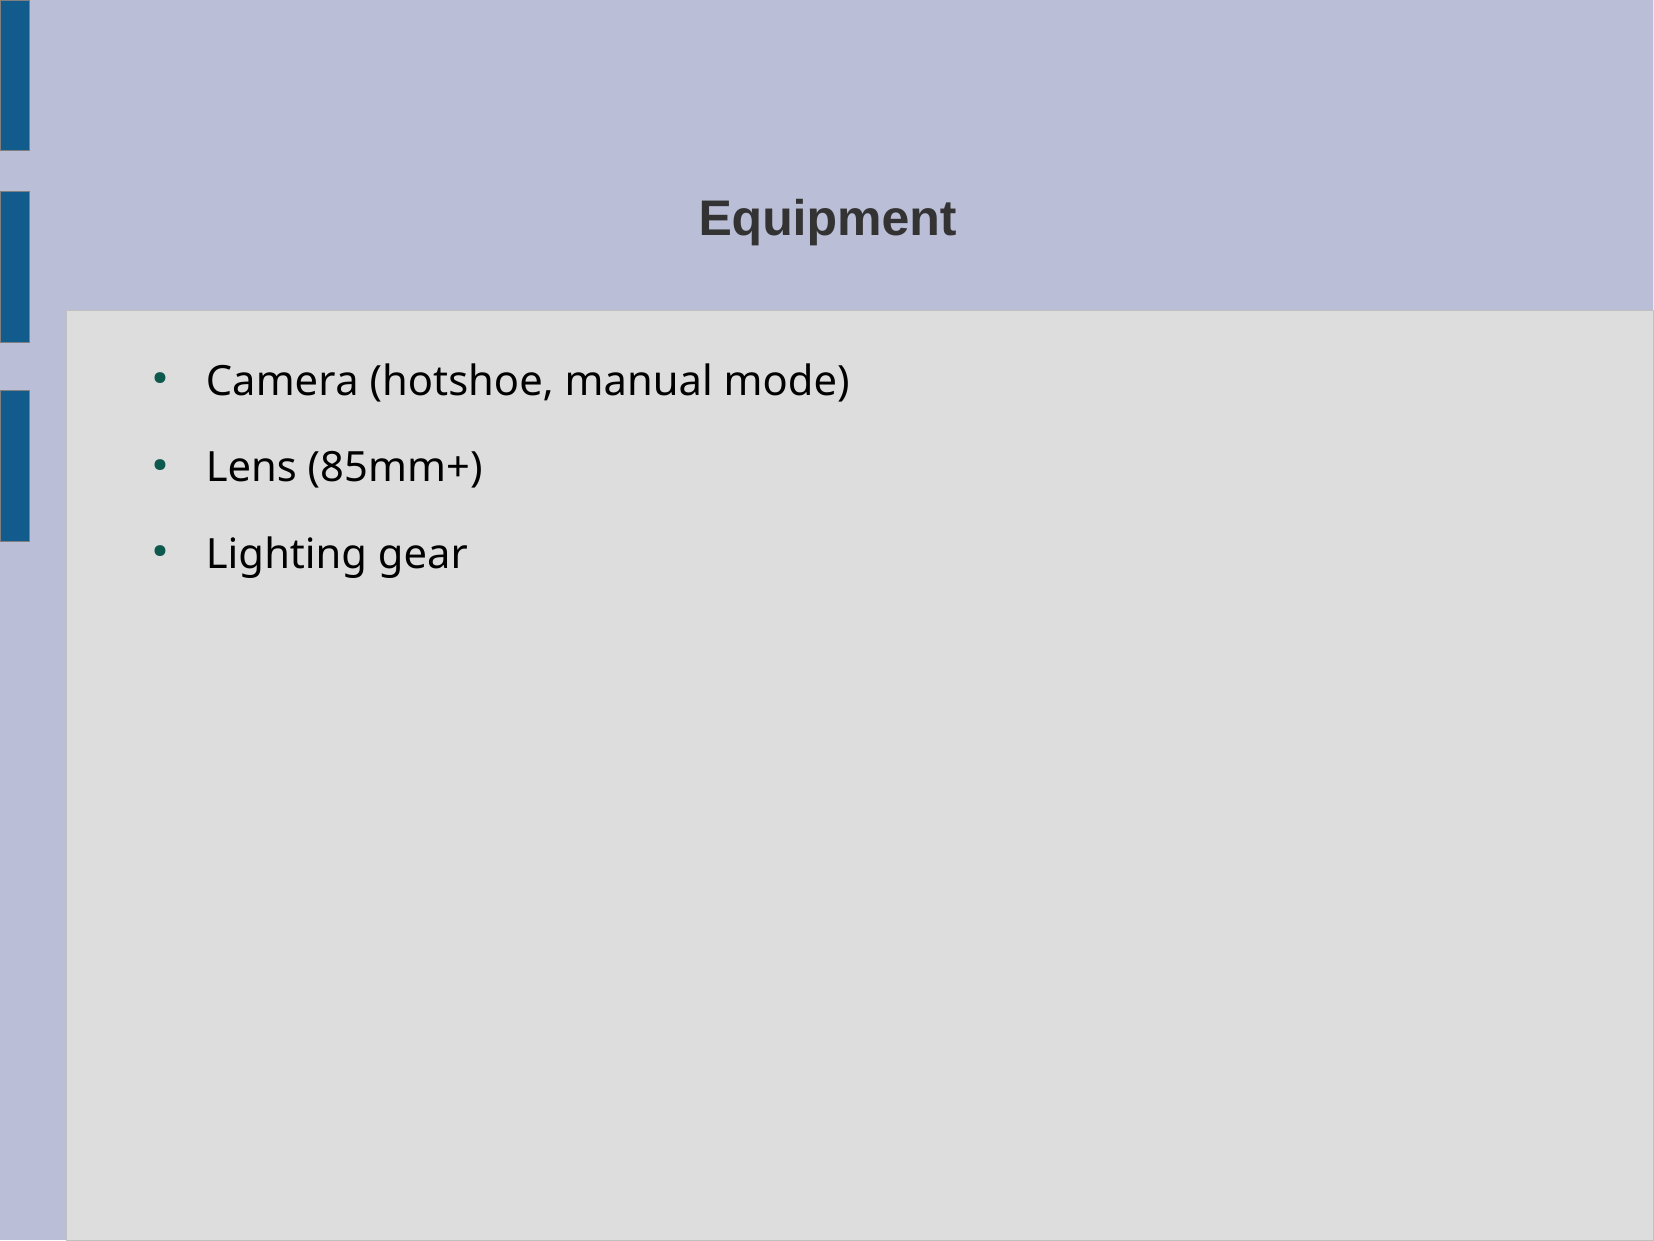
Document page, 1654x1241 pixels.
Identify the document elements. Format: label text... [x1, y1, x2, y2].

list Camera (hotshoe, manual mode) Lens (85mm+) Lighting gear [134, 350, 1517, 1133]
title Equipment [121, 114, 1534, 322]
